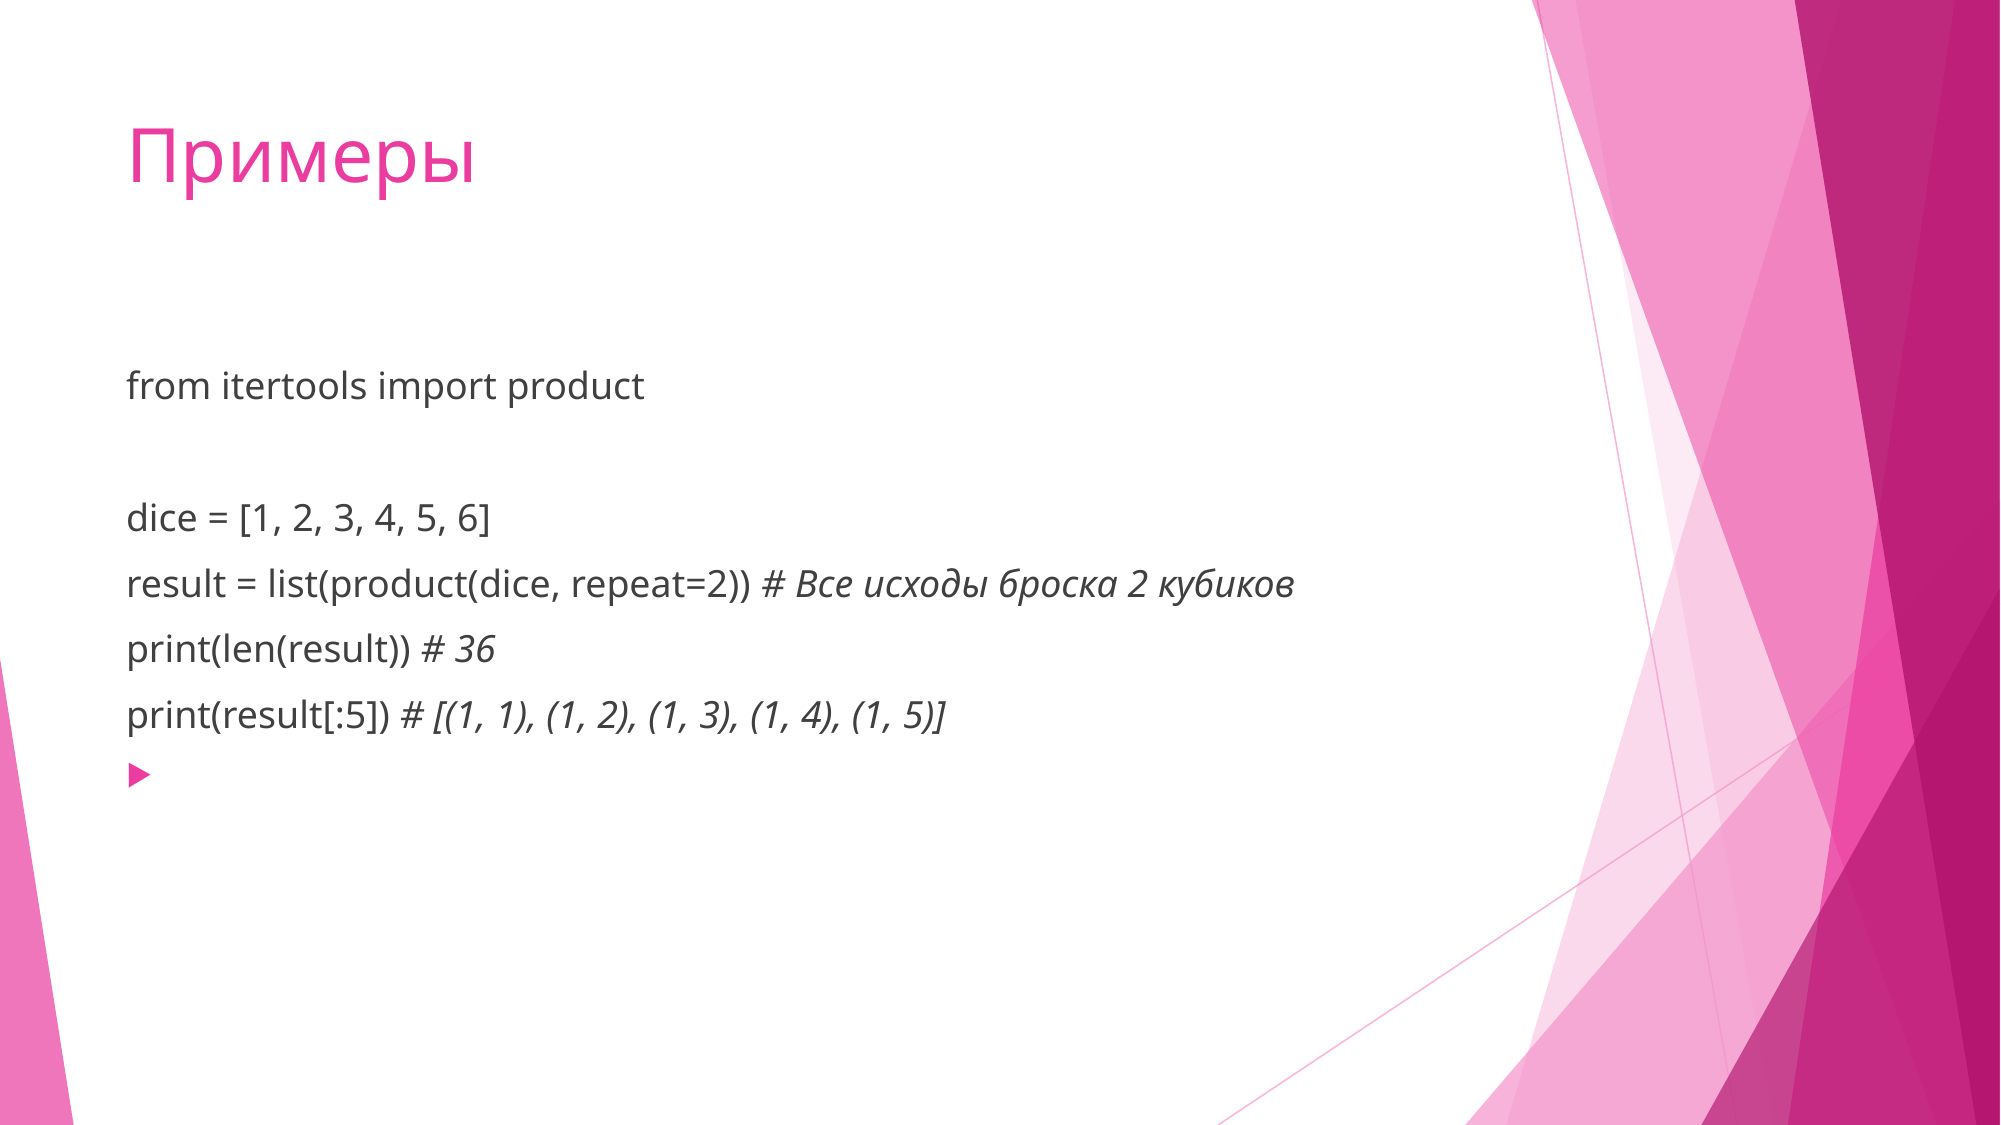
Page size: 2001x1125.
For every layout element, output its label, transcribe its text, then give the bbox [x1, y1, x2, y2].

title Примеры [111, 99, 1522, 317]
list from itertools import product dice = [1, 2, 3, 4, 5, 6] result = list(product(dice, repeat=2)) # Все исходы броска 2 кубиков print(len(result)) # 36 print(result[:5]) # [(1, 1), (1, 2), (1, 3), (1, 4), (1, 5)] [111, 354, 1522, 992]
